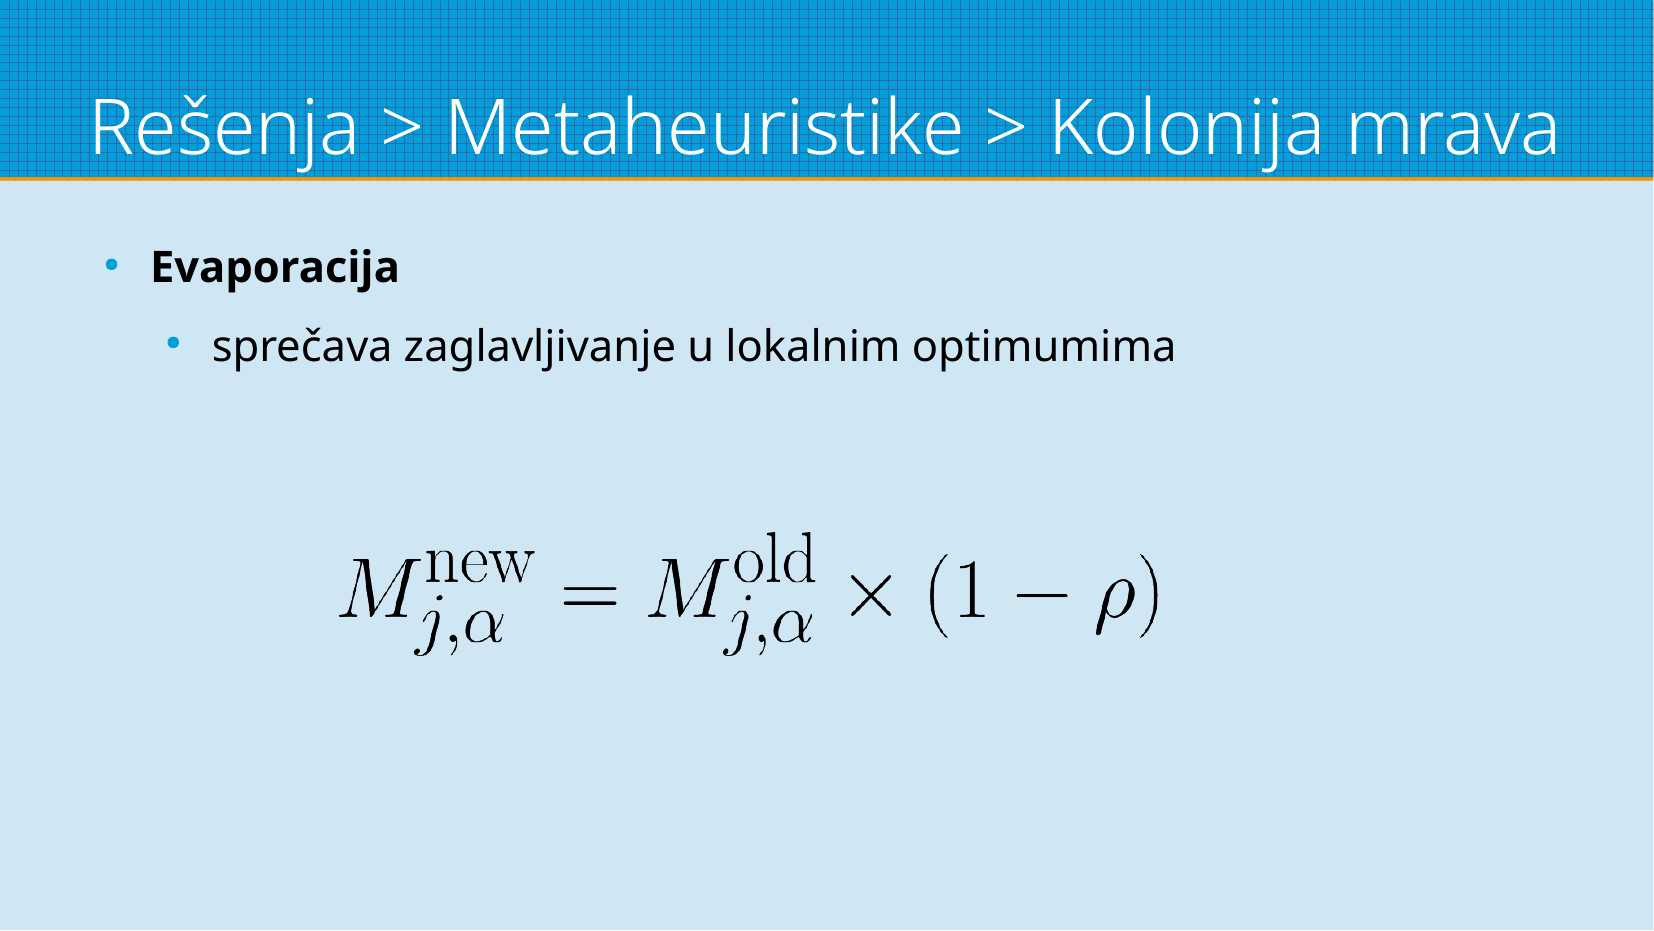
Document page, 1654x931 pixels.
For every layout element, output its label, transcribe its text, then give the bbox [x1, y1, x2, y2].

list Evaporacija sprečava zaglavljivanje u lokalnim optimumima [88, 236, 1565, 376]
title Rešenja > Metaheuristike > Kolonija mrava [88, 14, 1565, 178]
picture [339, 532, 1158, 656]
